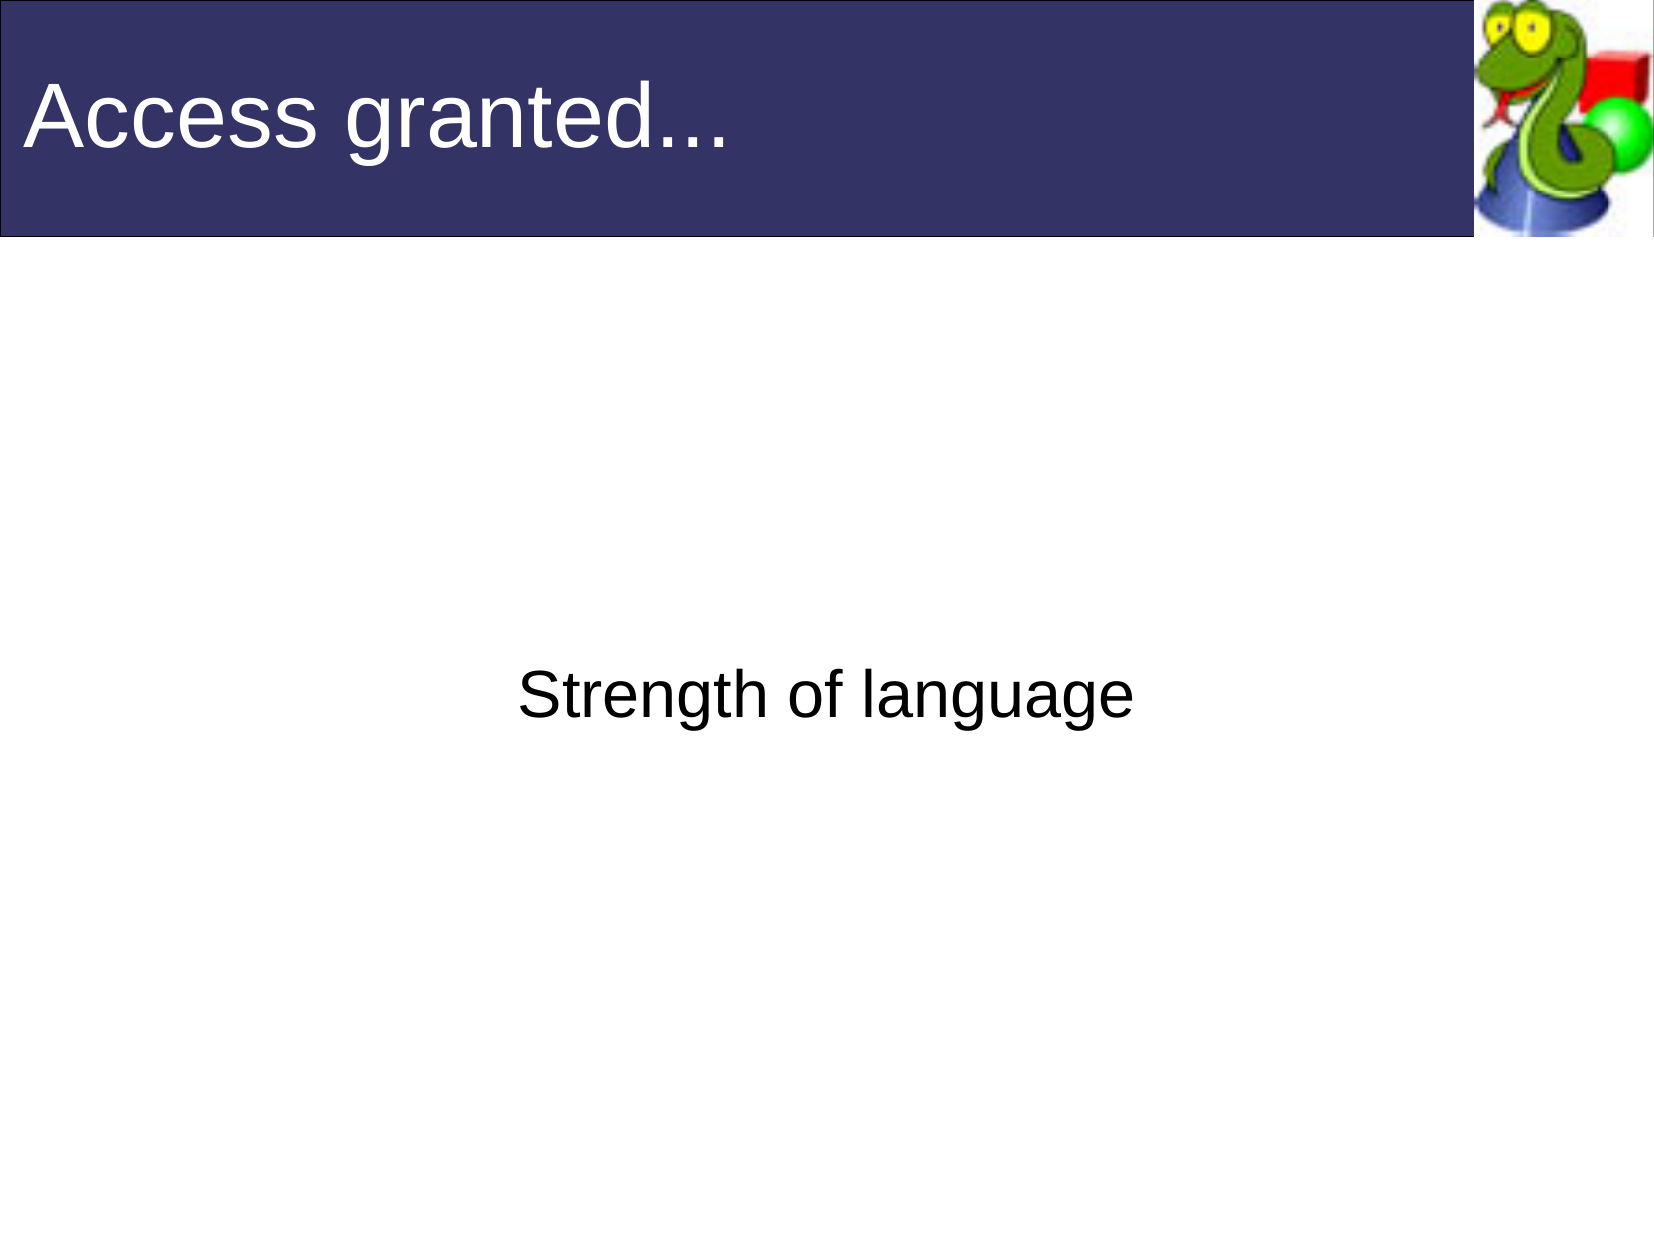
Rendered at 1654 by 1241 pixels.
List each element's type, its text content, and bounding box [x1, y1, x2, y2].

subtitle Strength of language [88, 442, 1565, 945]
picture [1474, 0, 1654, 237]
title Access granted... [23, 11, 1477, 219]
